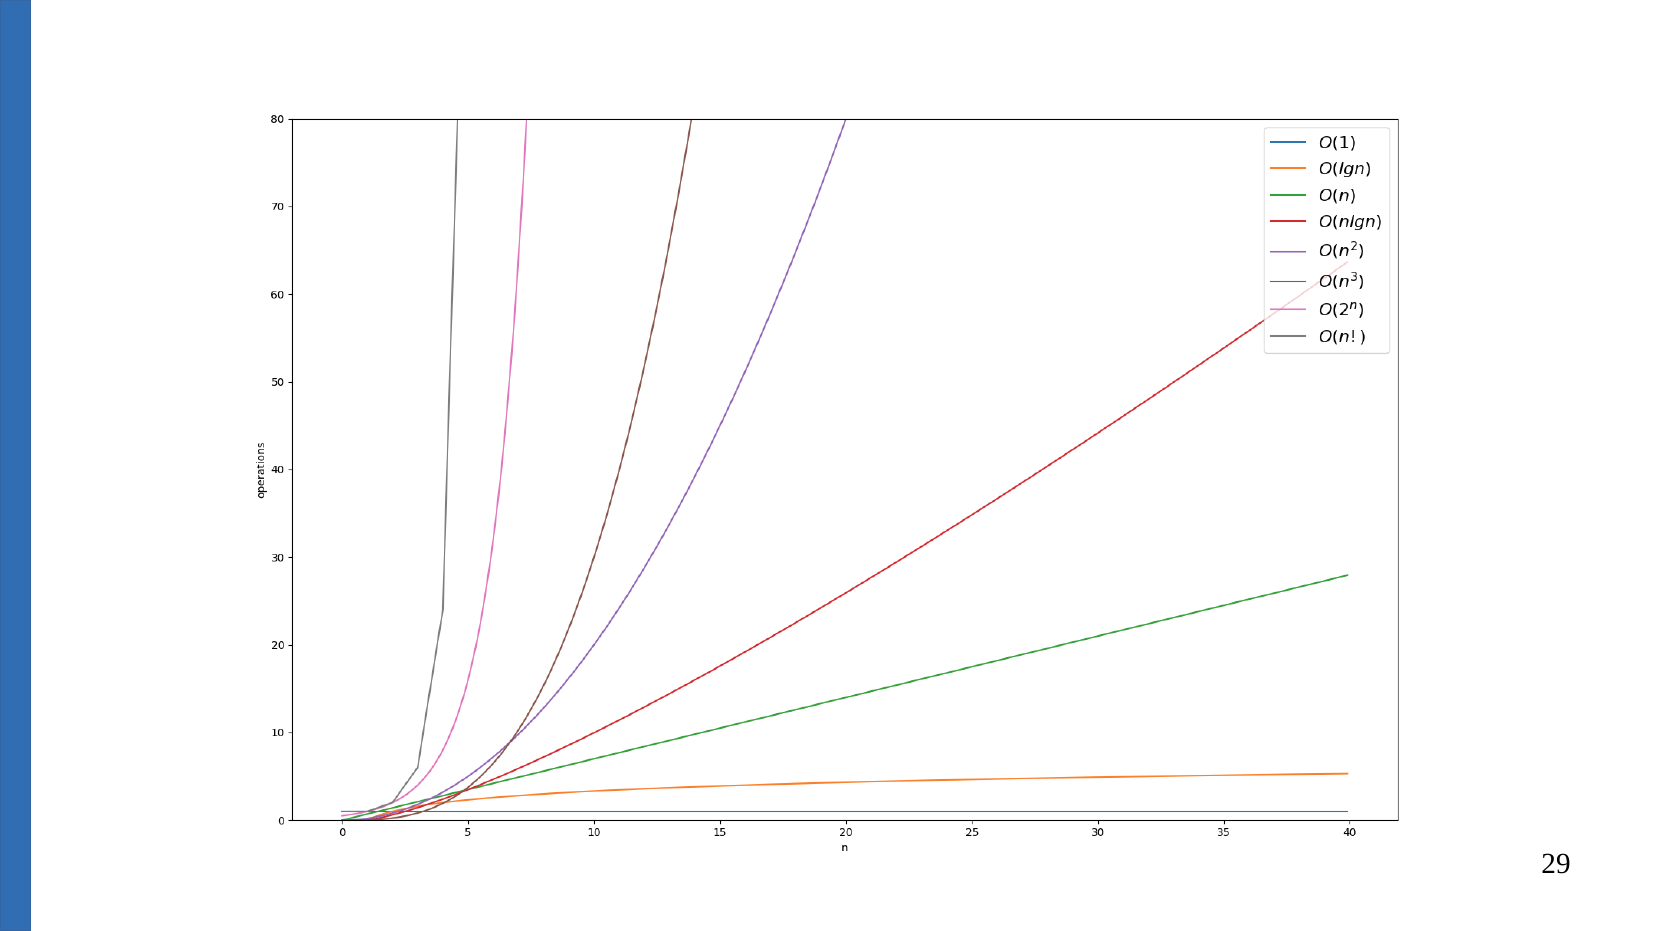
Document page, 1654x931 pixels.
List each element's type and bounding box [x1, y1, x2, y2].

picture [113, 9, 1540, 920]
text_box [0, 0, 31, 931]
